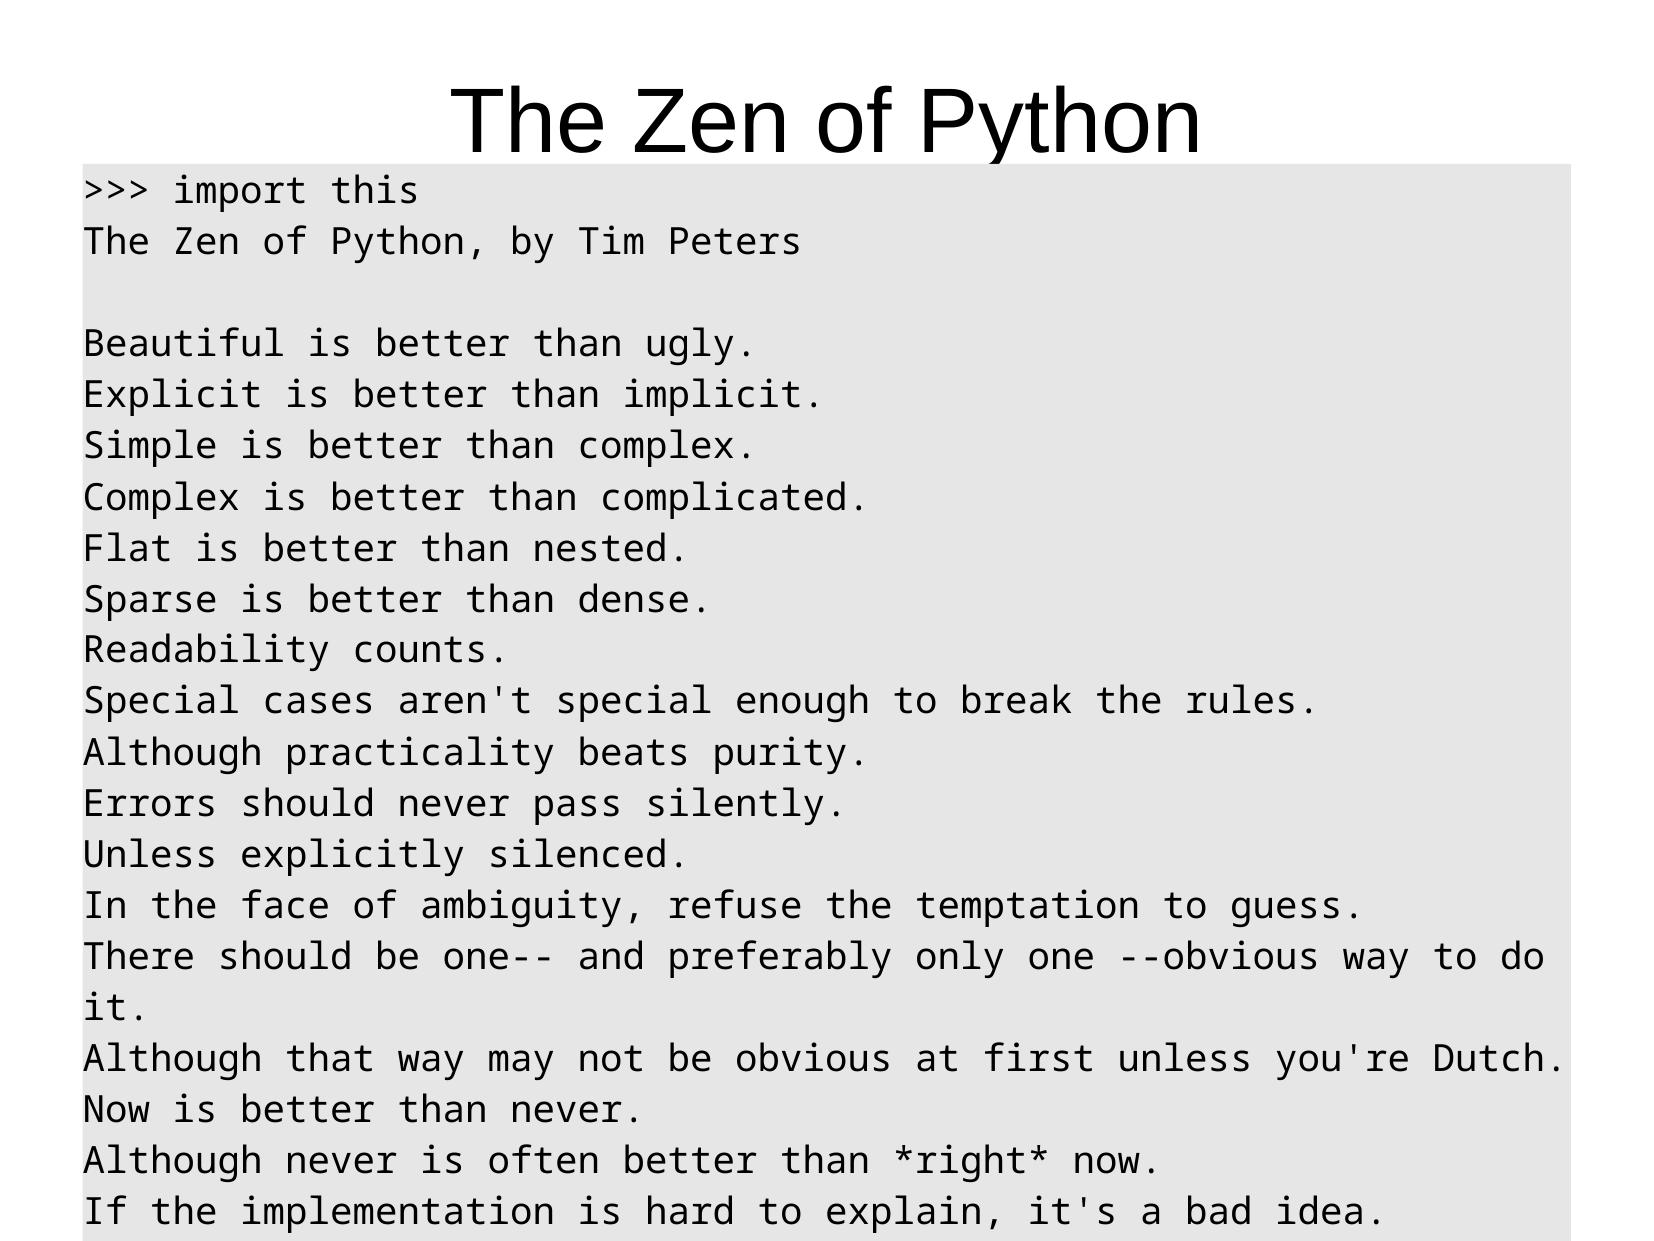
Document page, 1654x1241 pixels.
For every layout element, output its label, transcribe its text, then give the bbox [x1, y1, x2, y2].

subtitle >>> import this The Zen of Python, by Tim Peters Beautiful is better than ugly. Explicit is better than implicit. Simple is better than complex. Complex is better than complicated. Flat is better than nested. Sparse is better than dense. Readability counts. Special cases aren't special enough to break the rules. Although practicality beats purity. Errors should never pass silently. Unless explicitly silenced. In the face of ambiguity, refuse the temptation to guess. There should be one-- and preferably only one --obvious way to do it. Although that way may not be obvious at first unless you're Dutch. Now is better than never. Although never is often better than *right* now. If the implementation is hard to explain, it's a bad idea. If the implementation is easy to explain, it may be a good idea. Namespaces are one honking great idea -- let's do more of those! [82, 309, 1571, 1192]
title The Zen of Python we will return to this [82, 49, 1571, 163]
